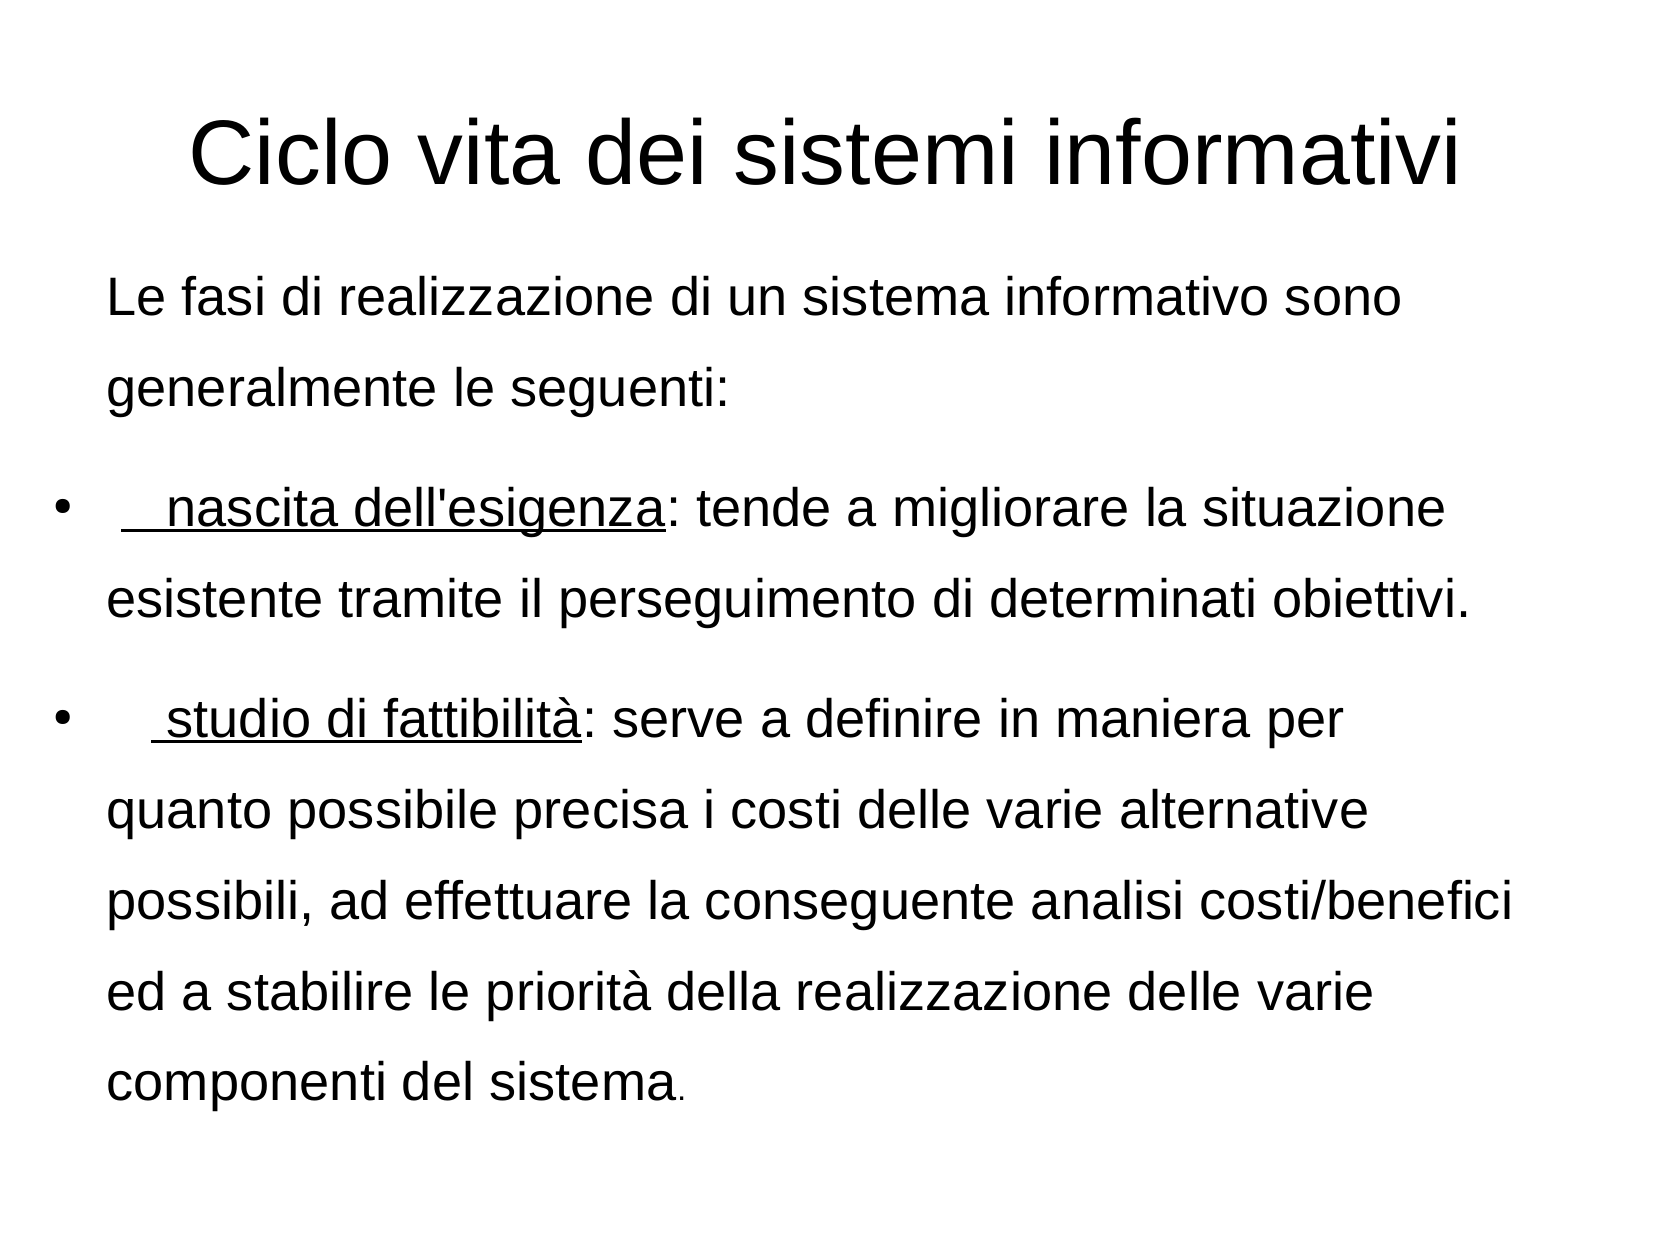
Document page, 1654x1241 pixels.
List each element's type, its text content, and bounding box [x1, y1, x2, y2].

list Le fasi di realizzazione di un sistema informativo sono generalmente le seguenti: nascita dell'esigenza: tende a migliorare la situazione esistente tramite il perseguimento di determinati obiettivi. studio di fattibilità: serve a definire in maniera per quanto possibile precisa i costi delle varie alternative possibili, ad effettuare la conseguente analisi costi/benefici ed a stabilire le priorità della realizzazione delle varie componenti del sistema. [35, 236, 1524, 1193]
title Ciclo vita dei sistemi informativi [82, 49, 1571, 257]
